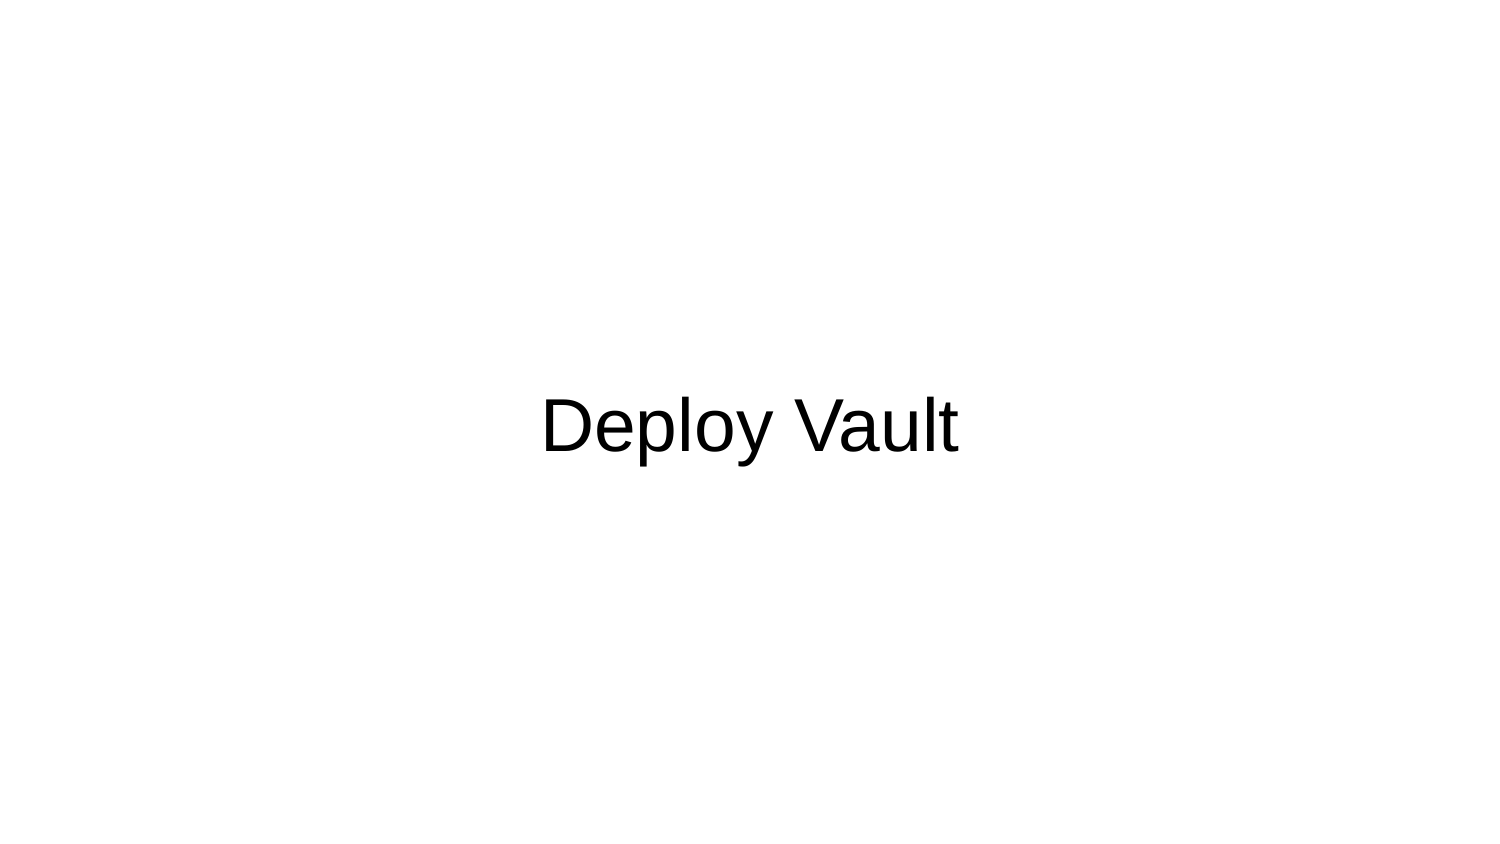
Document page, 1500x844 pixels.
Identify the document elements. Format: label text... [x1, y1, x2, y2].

title Deploy Vault [51, 352, 1449, 491]
